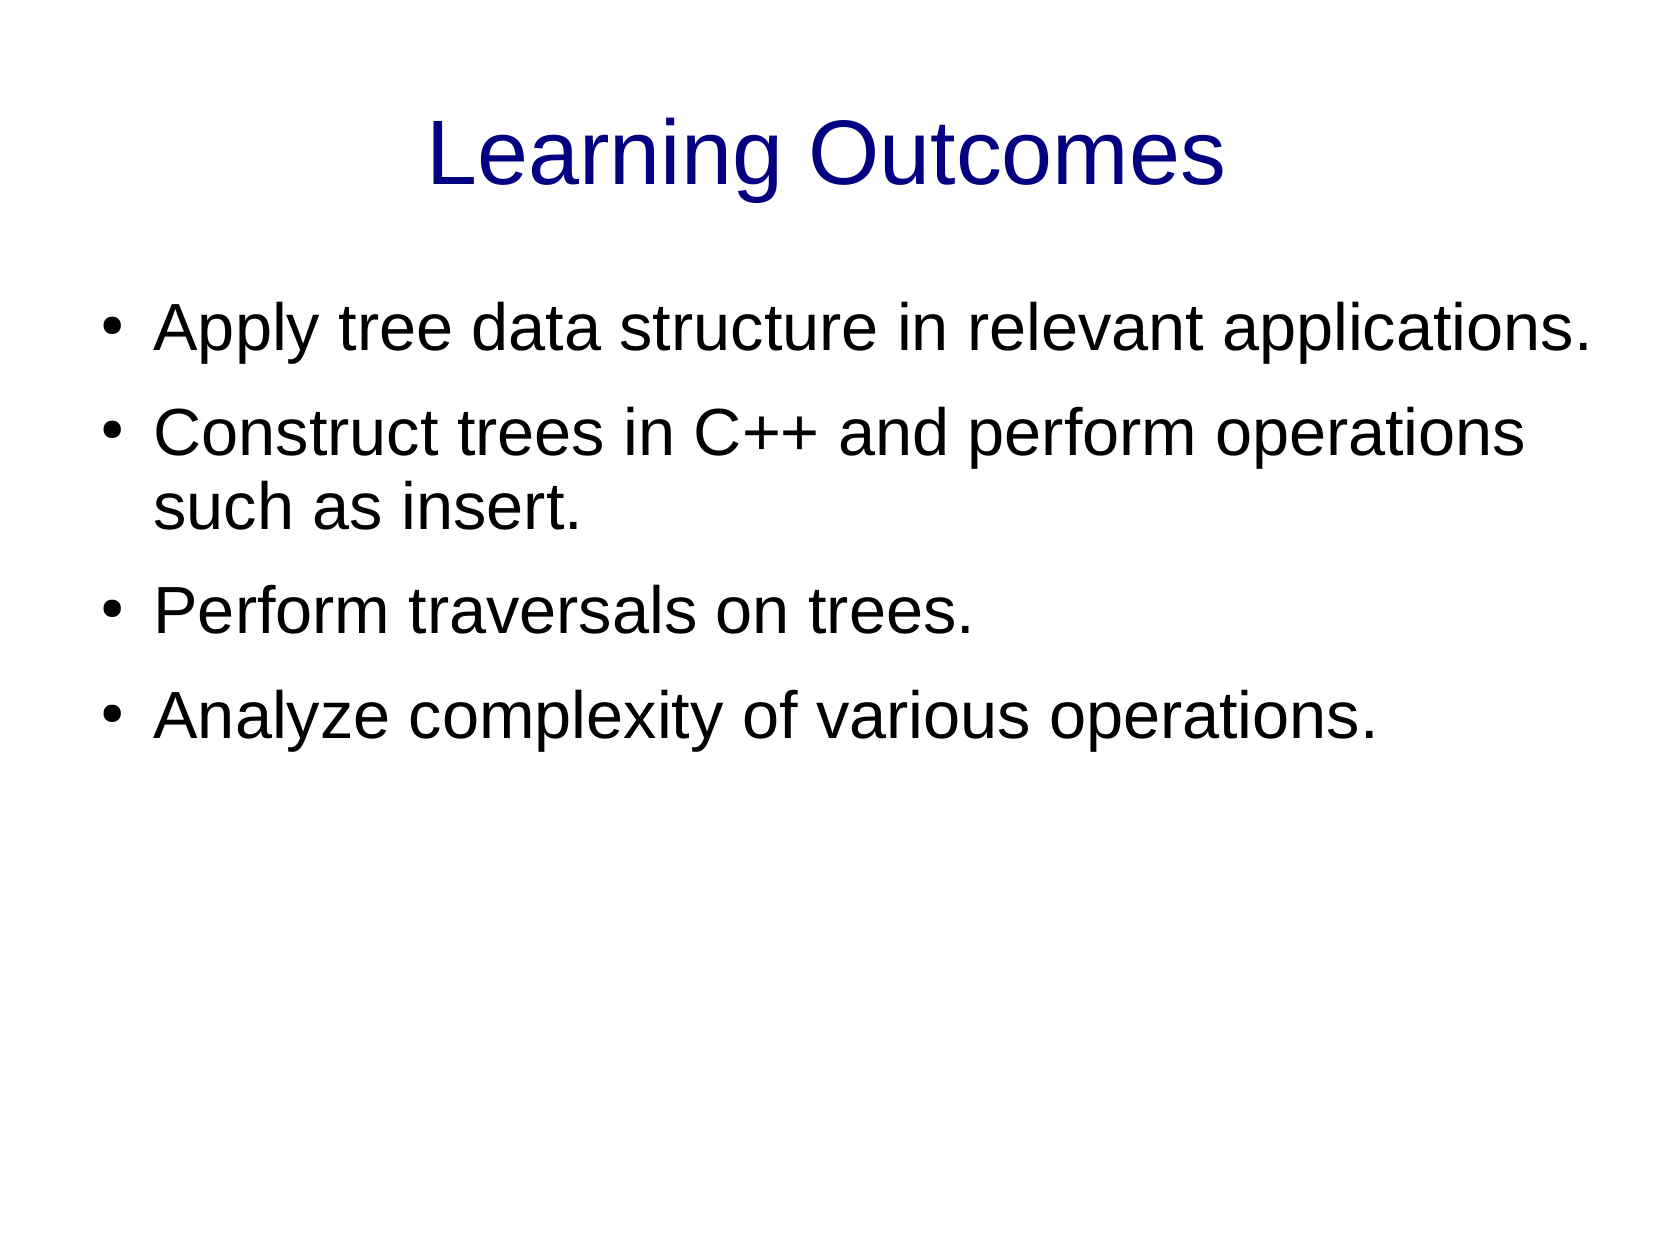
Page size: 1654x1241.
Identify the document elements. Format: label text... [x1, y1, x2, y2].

list Apply tree data structure in relevant applications. Construct trees in C++ and perform operations such as insert. Perform traversals on trees. Analyze complexity of various operations. [82, 290, 1621, 1010]
title Learning Outcomes [82, 49, 1571, 257]
